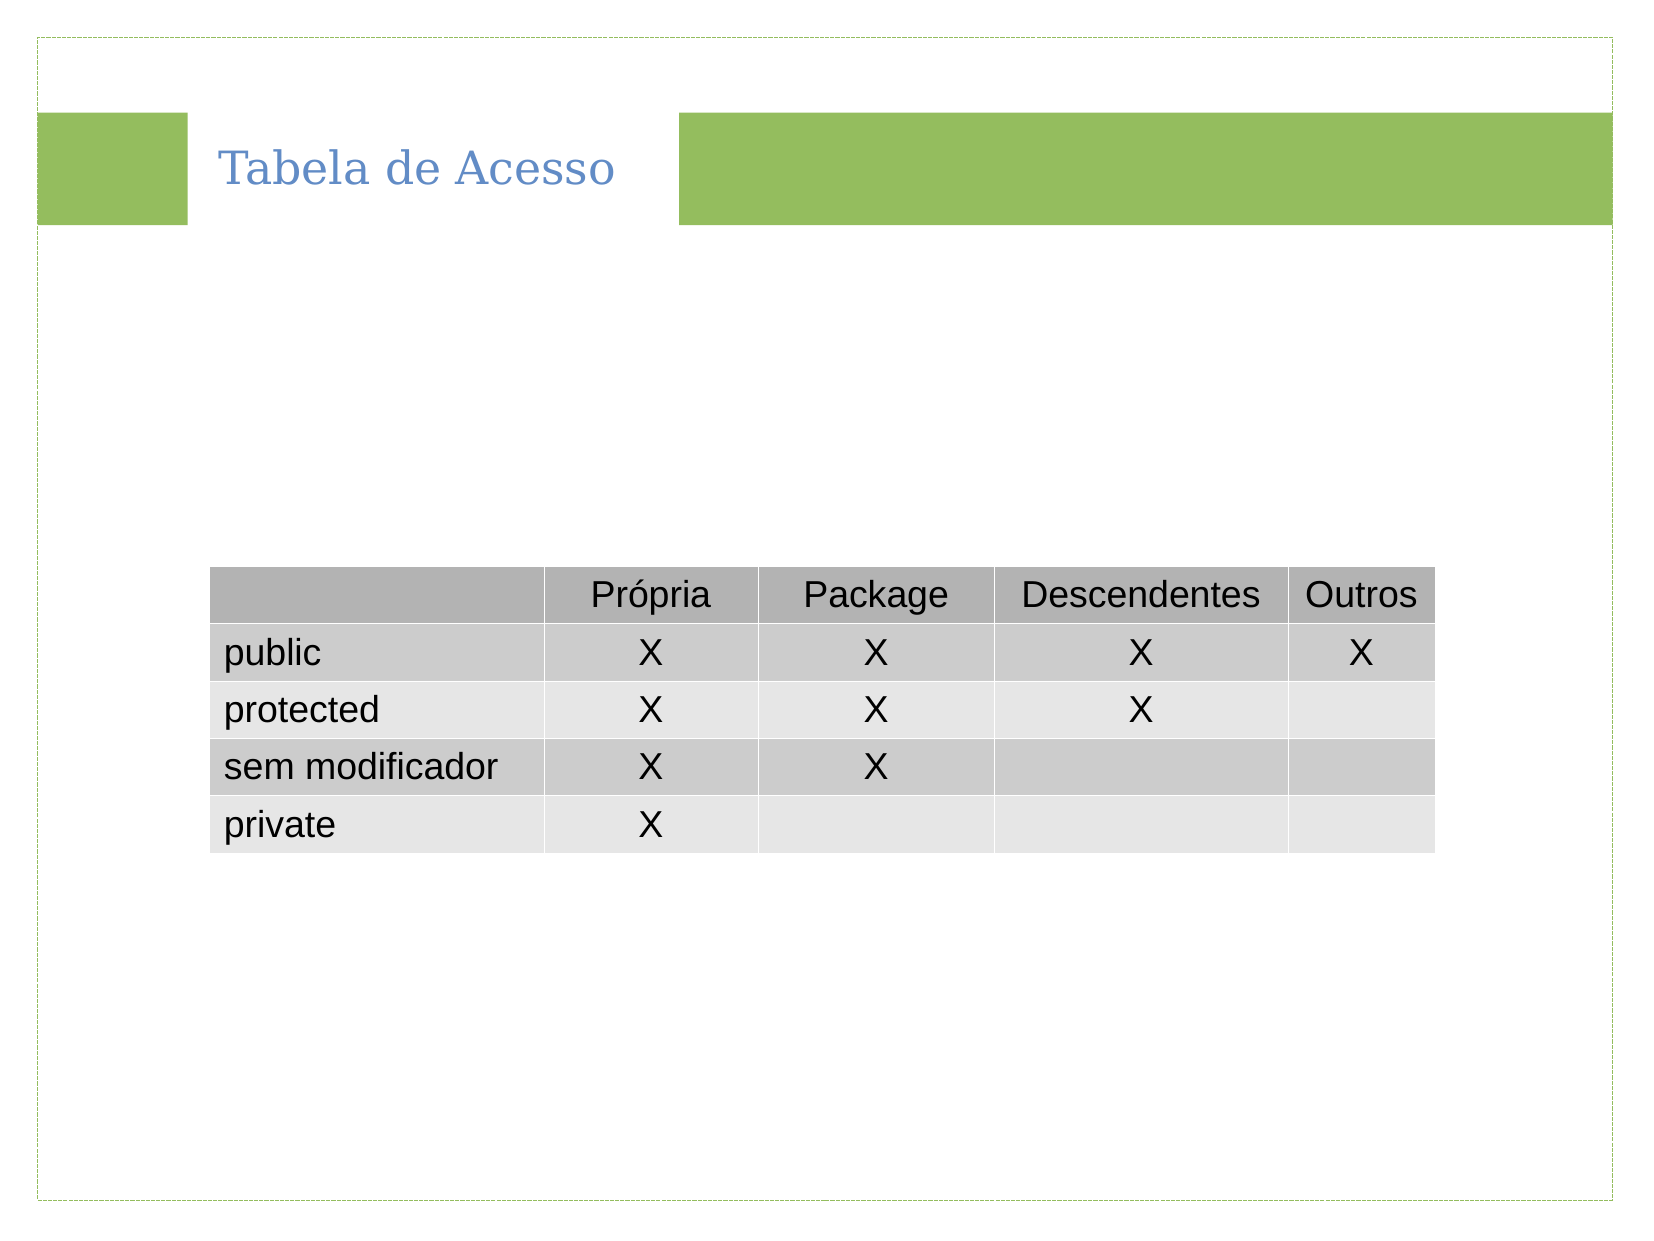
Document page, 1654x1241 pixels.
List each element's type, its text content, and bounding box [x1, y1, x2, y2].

table_cell X [995, 682, 1288, 738]
table_header Própria [545, 567, 758, 623]
table_header Outros [1289, 567, 1435, 623]
table_cell [1289, 796, 1435, 853]
table_cell X [545, 682, 758, 738]
table_cell X [545, 624, 758, 681]
table_cell [995, 796, 1288, 853]
table_cell [759, 796, 994, 853]
table_cell X [545, 739, 758, 795]
text_box [679, 112, 1613, 226]
text_box Tabela de Acesso [203, 134, 632, 203]
table_cell public [210, 624, 544, 681]
table_cell X [759, 624, 994, 681]
table_cell protected [210, 682, 544, 738]
table_header Package [759, 567, 994, 623]
table_header [210, 567, 544, 623]
table_cell private [210, 796, 544, 853]
table_header Descendentes [995, 567, 1288, 623]
table_cell sem modificador [210, 739, 544, 795]
table_cell [995, 739, 1288, 795]
table_cell [1289, 739, 1435, 795]
table_cell X [1289, 624, 1435, 681]
table_cell [1289, 682, 1435, 738]
table_cell X [545, 796, 758, 853]
table_cell X [995, 624, 1288, 681]
text_box [37, 112, 188, 226]
table_cell X [759, 682, 994, 738]
table_cell X [759, 739, 994, 795]
